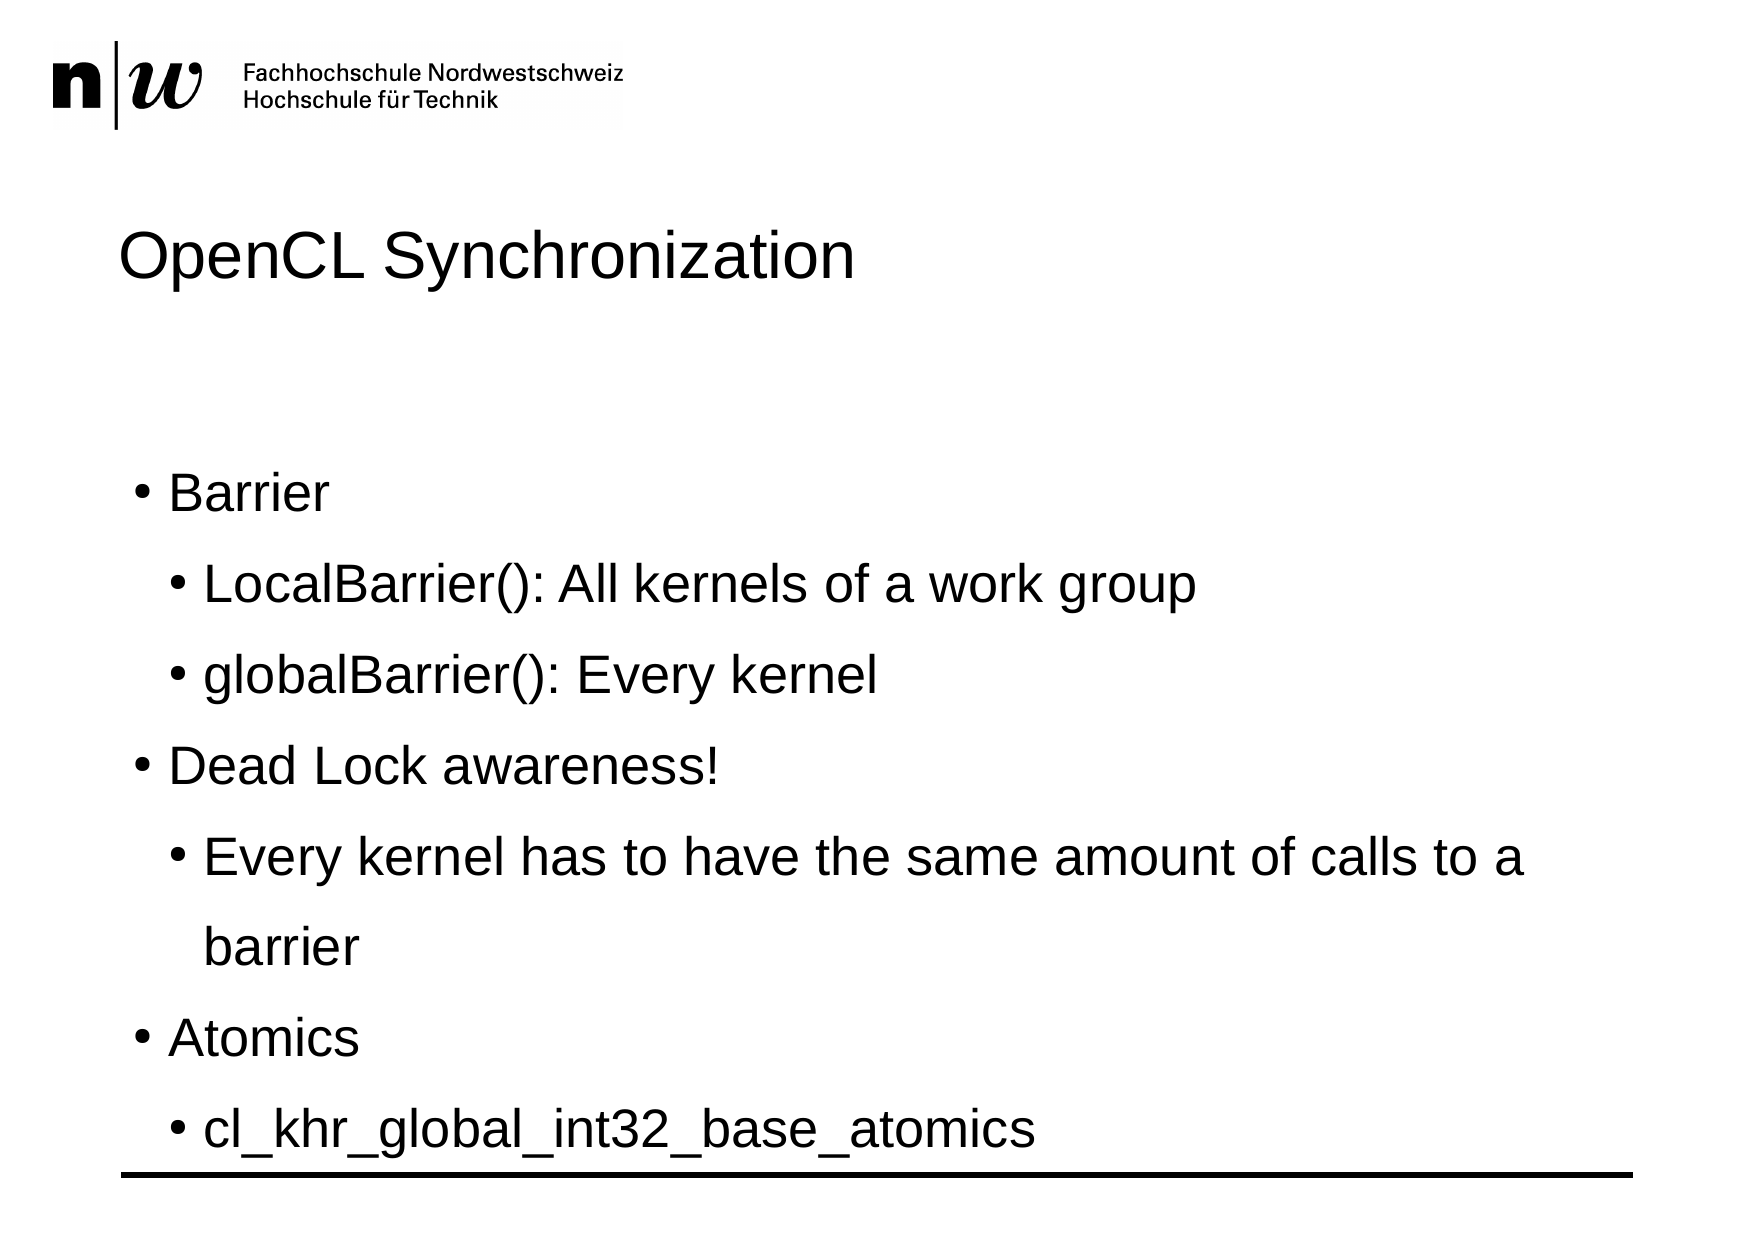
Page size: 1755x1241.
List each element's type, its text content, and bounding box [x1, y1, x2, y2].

text_box OpenCL Synchronization [118, 212, 1606, 296]
text_box Barrier LocalBarrier(): All kernels of a work group globalBarrier(): Every kernel Dead Lock awareness! Every kernel has to have the same amount of calls to a barrier Atomics cl_khr_global_int32_base_atomics [118, 425, 1630, 1227]
picture [53, 41, 623, 130]
